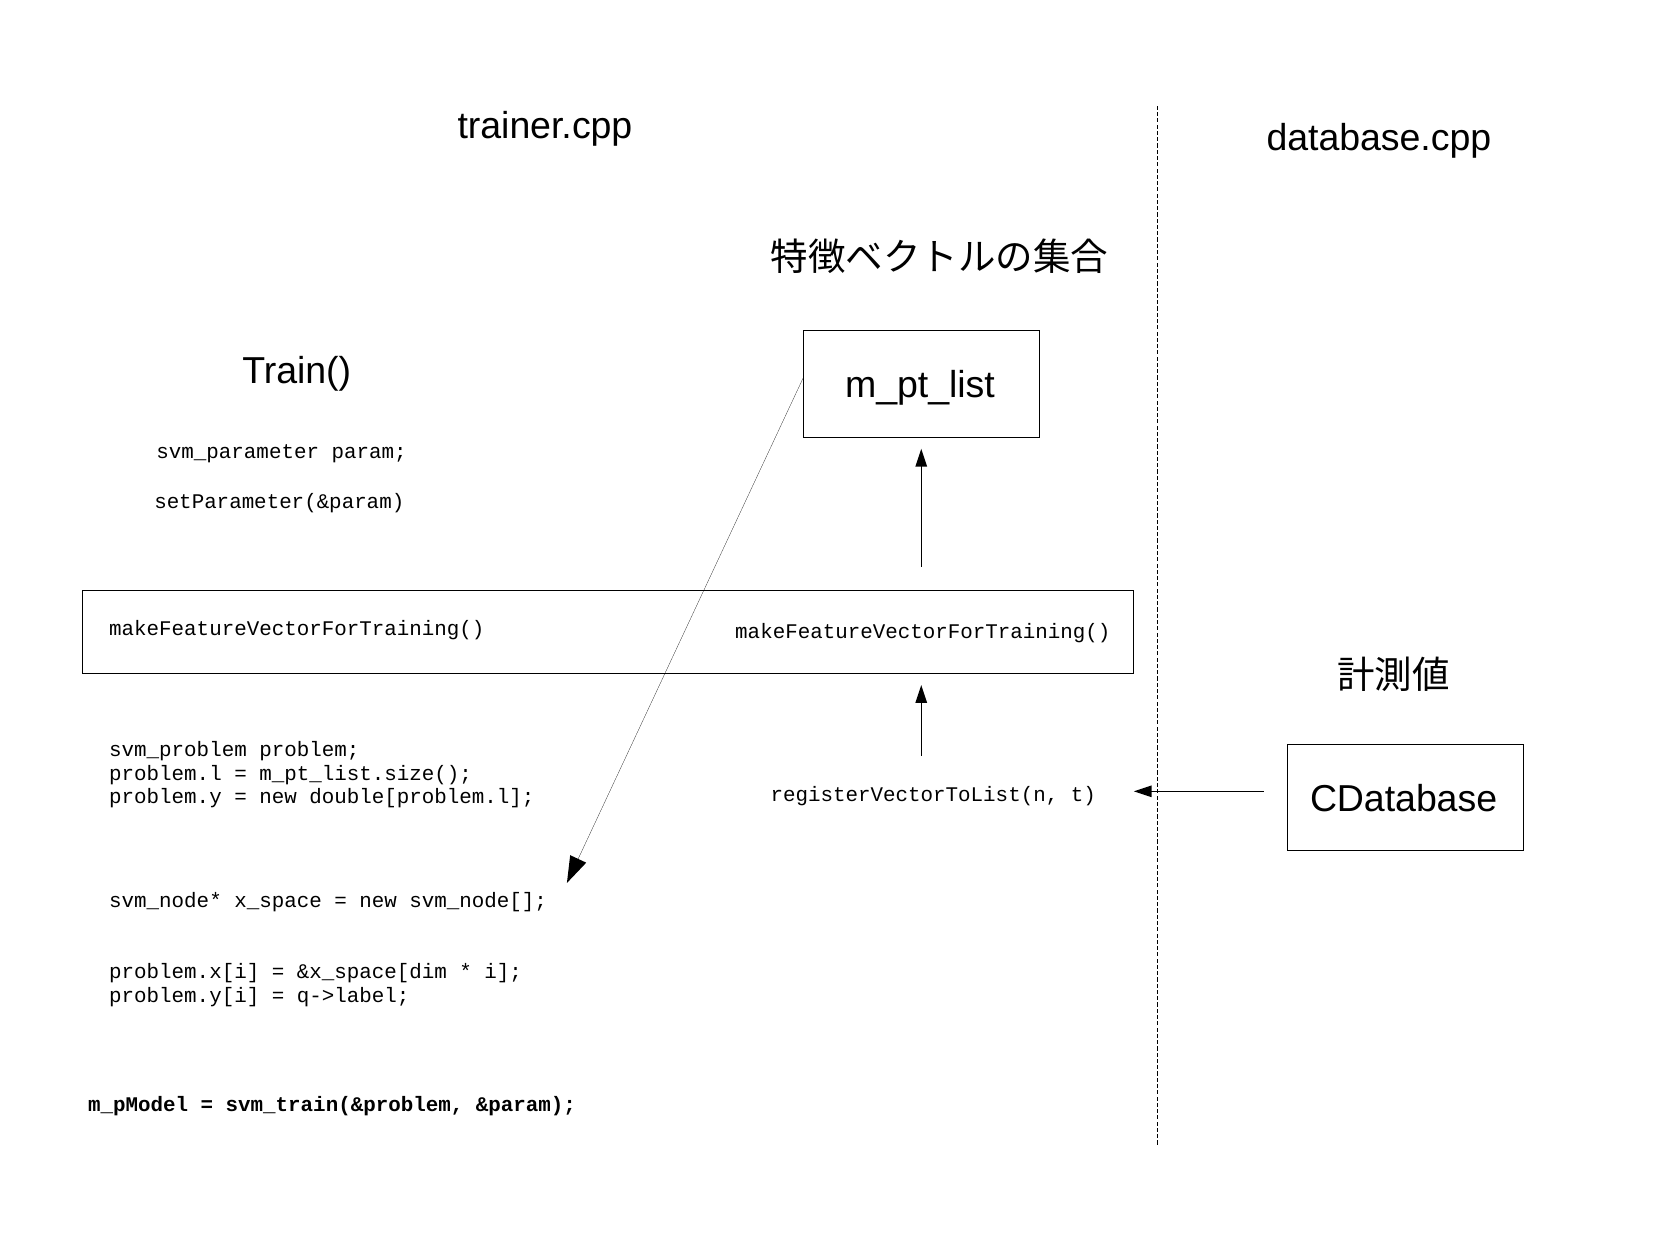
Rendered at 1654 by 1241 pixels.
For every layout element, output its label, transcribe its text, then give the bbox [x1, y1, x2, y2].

text_box m_pModel = svm_train(&problem, &param); [73, 1086, 591, 1126]
text_box registerVectorToList(n, t) [755, 776, 1111, 815]
text_box makeFeatureVectorForTraining() [720, 614, 1133, 653]
text_box database.cpp [1251, 108, 1507, 166]
text_box trainer.cpp [442, 96, 647, 154]
text_box m_pt_list [830, 356, 1010, 414]
text_box 計測値 [1322, 637, 1465, 691]
text_box makeFeatureVectorForTraining() [94, 611, 508, 650]
text_box Train() [227, 342, 367, 400]
text_box problem.x[i] = &x_space[dim * i]; problem.y[i] = q->label; [94, 953, 544, 1016]
text_box svm_node* x_space = new svm_node[]; [94, 882, 567, 922]
text_box setParameter(&param) [139, 484, 420, 523]
text_box svm_parameter param; [141, 434, 422, 473]
text_box svm_problem problem; problem.l = m_pt_list.size(); problem.y = new double[problem.l]; [94, 732, 556, 818]
text_box CDatabase [1295, 769, 1512, 827]
text_box 特徴ベクトルの集合 [755, 219, 1103, 272]
